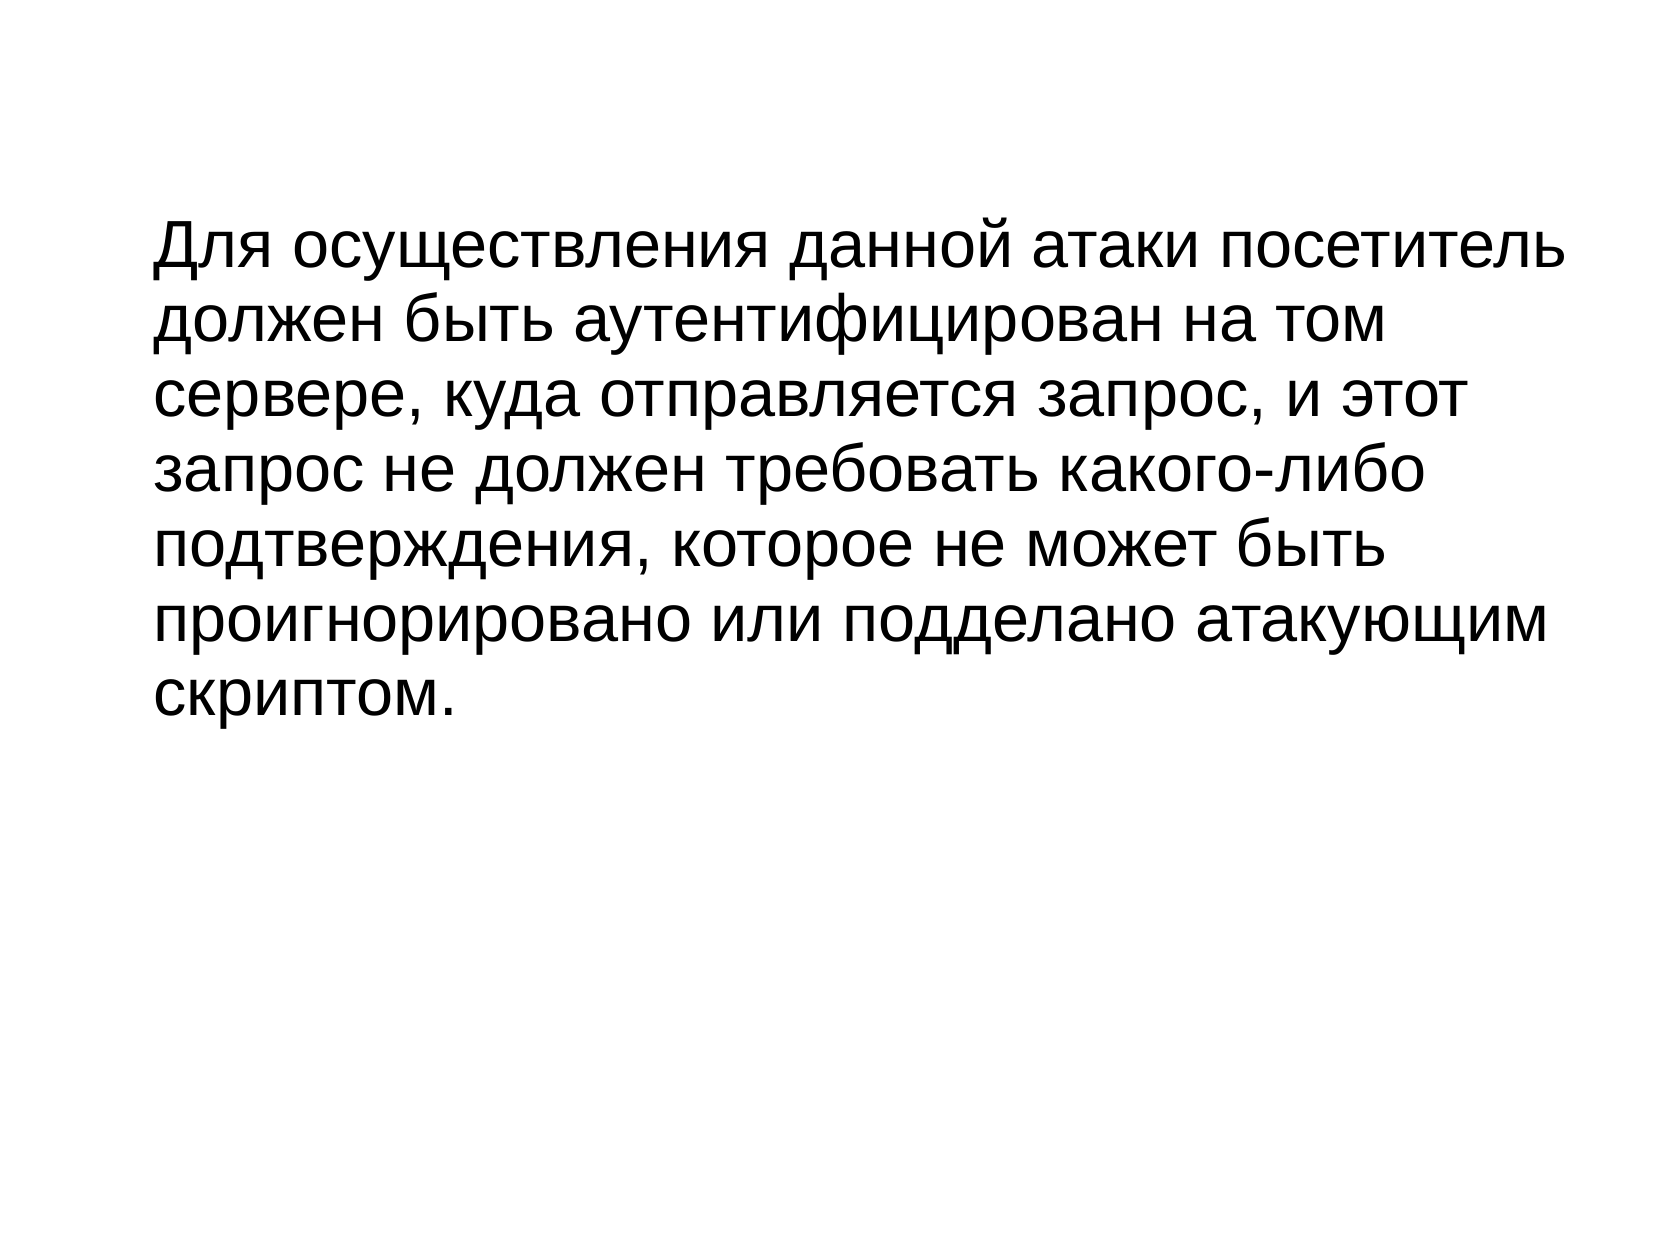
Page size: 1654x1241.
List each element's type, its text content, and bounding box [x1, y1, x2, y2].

list Для осуществления данной атаки посетитель должен быть аутентифицирован на том сервере, куда отправляется запрос, и этот запрос не должен требовать какого-либо подтверждения, которое не может быть проигнорировано или подделано атакующим скриптом. [82, 206, 1571, 1109]
